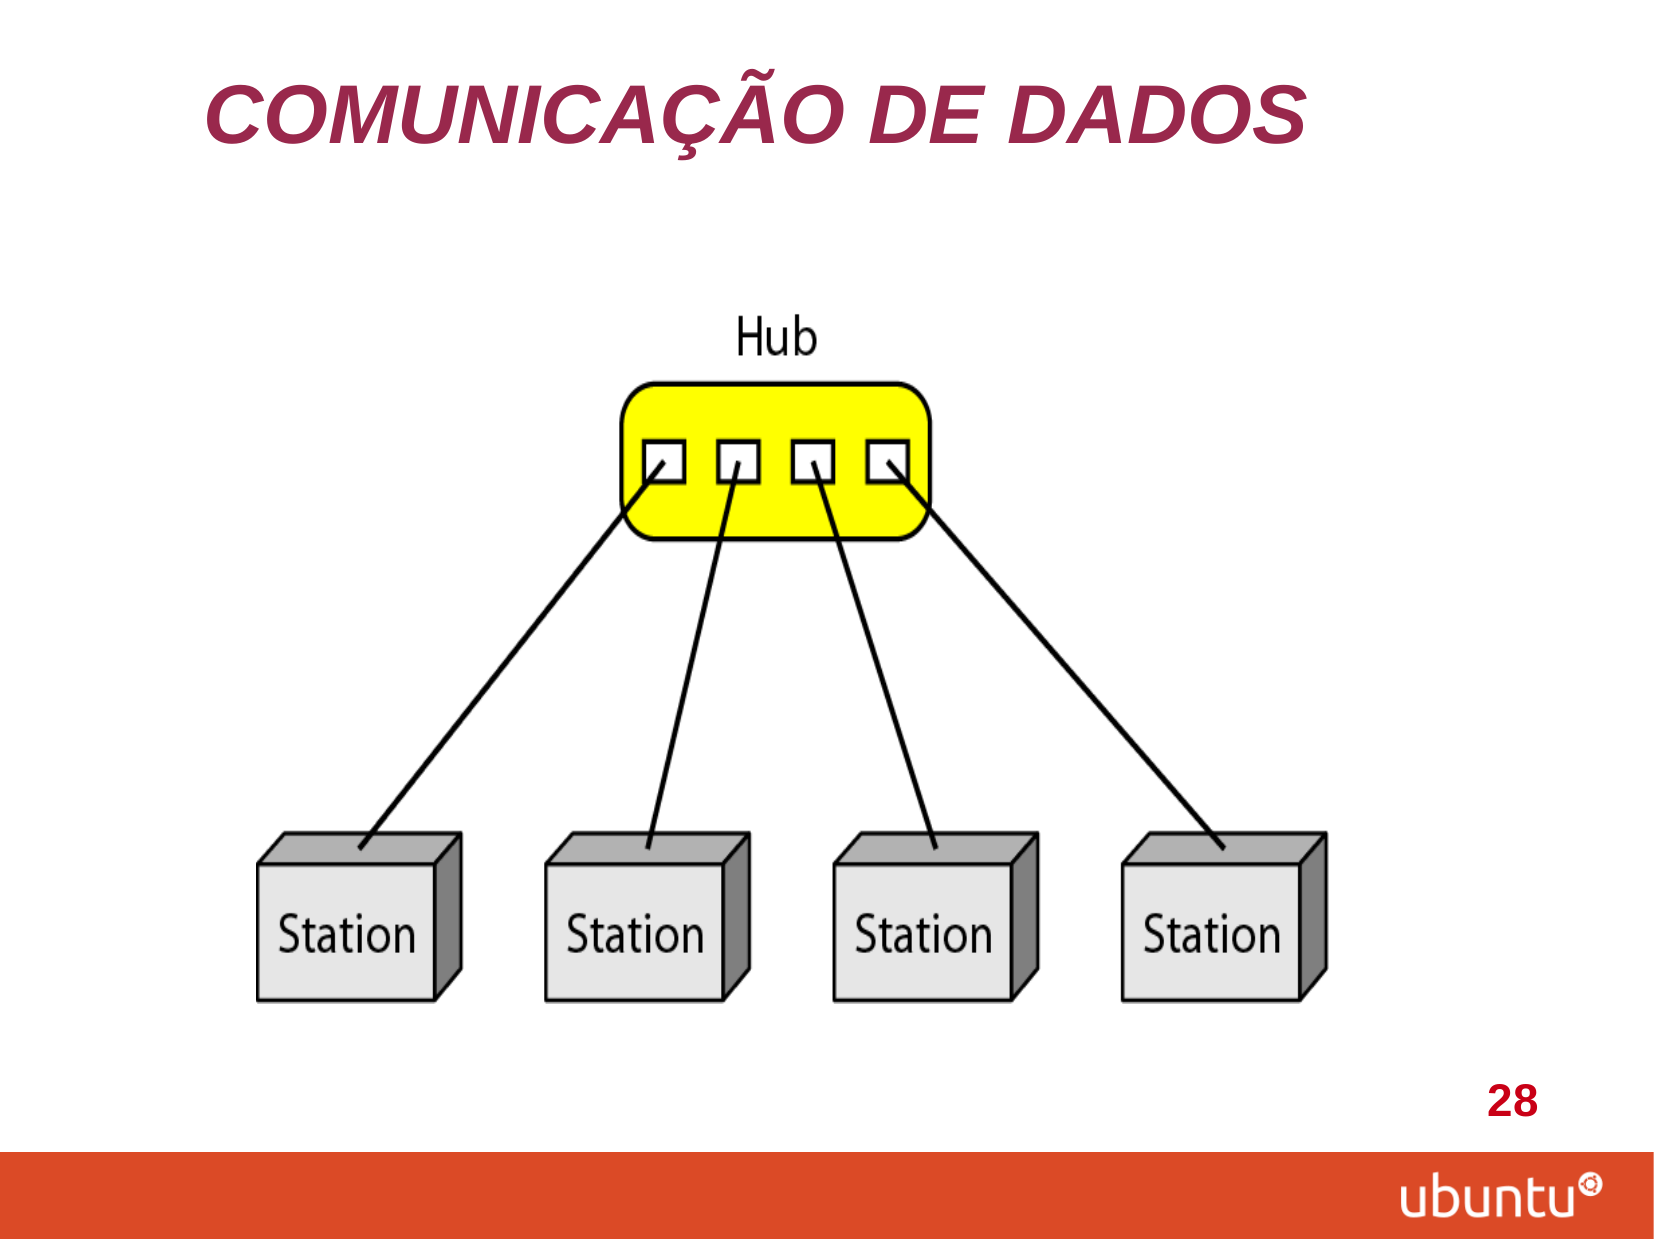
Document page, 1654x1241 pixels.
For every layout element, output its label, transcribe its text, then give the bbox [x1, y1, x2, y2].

title COMUNICAÇÃO DE DADOS [11, 7, 1500, 200]
picture [256, 308, 1329, 1004]
picture [0, 1152, 1654, 1239]
text_box <number> [1473, 1063, 1654, 1134]
